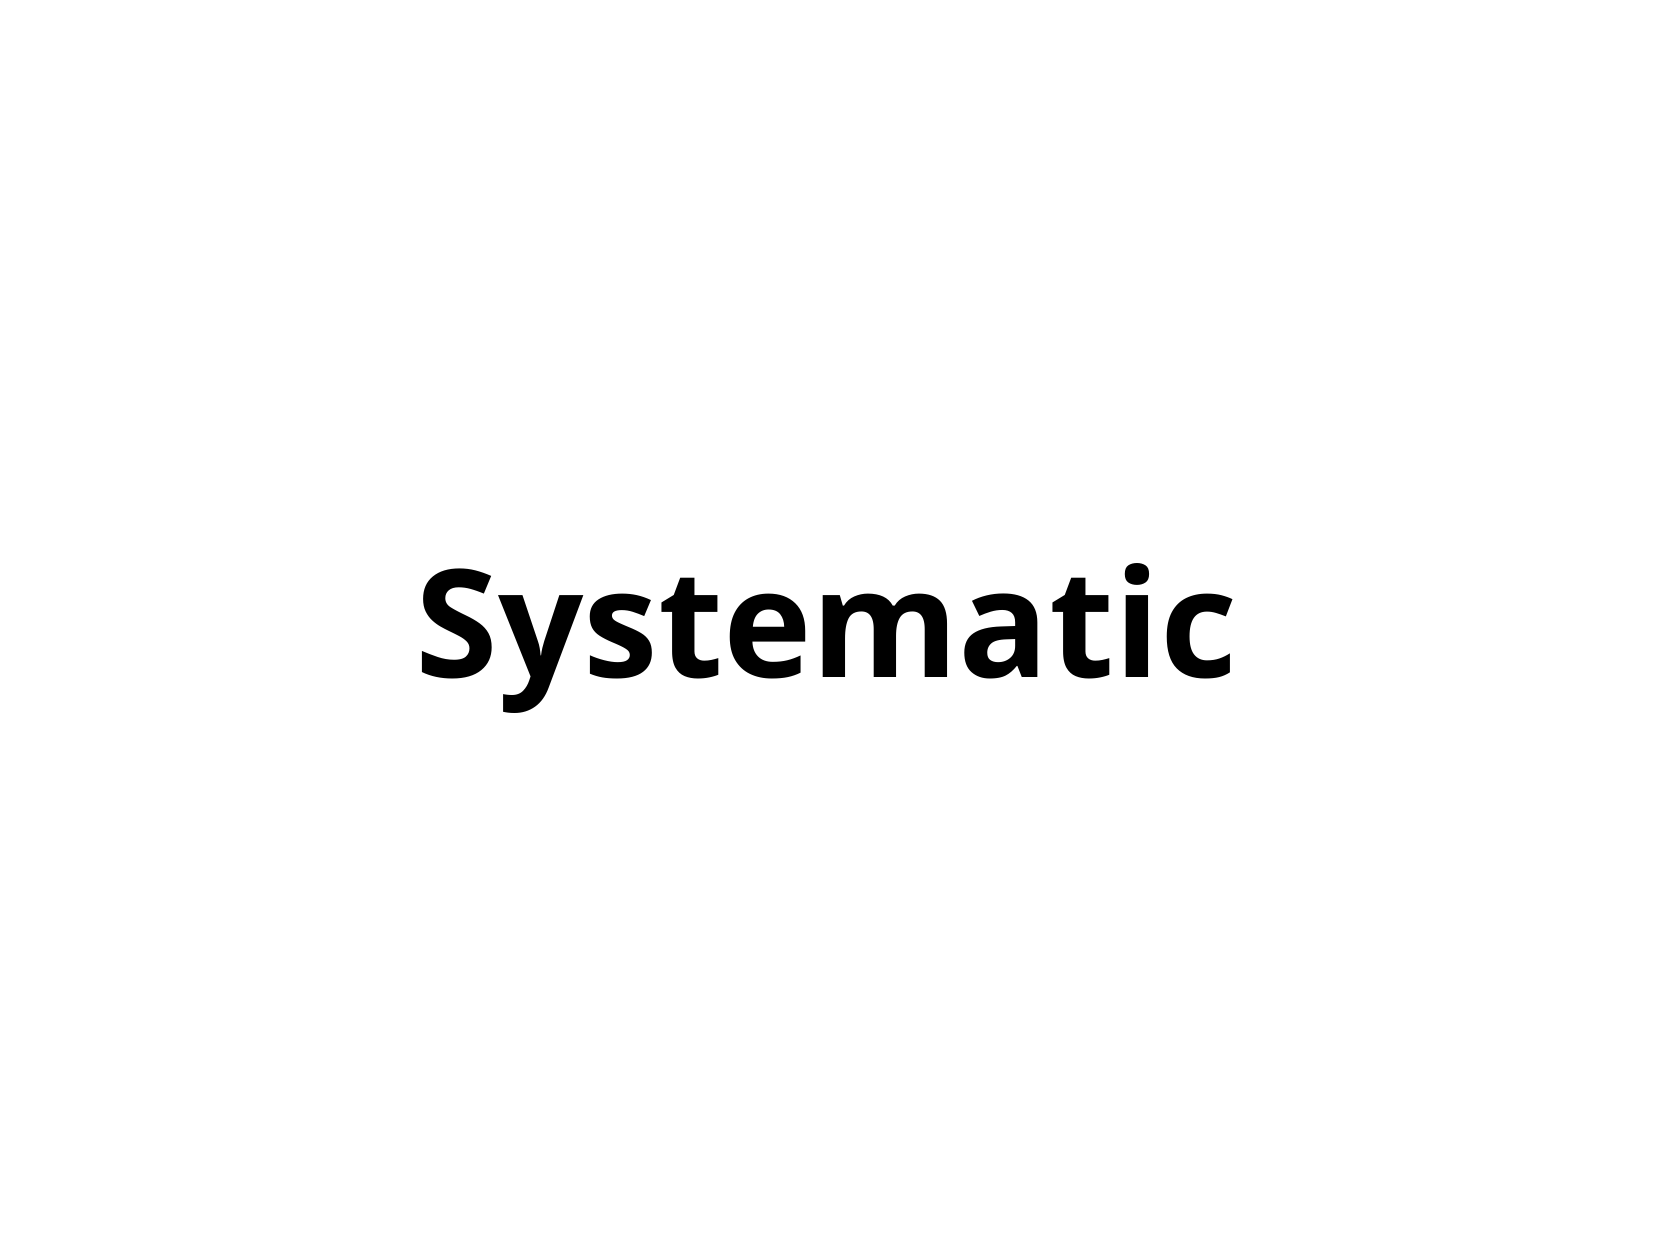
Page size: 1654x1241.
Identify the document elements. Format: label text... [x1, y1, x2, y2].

title Systematic [59, 57, 1595, 1182]
